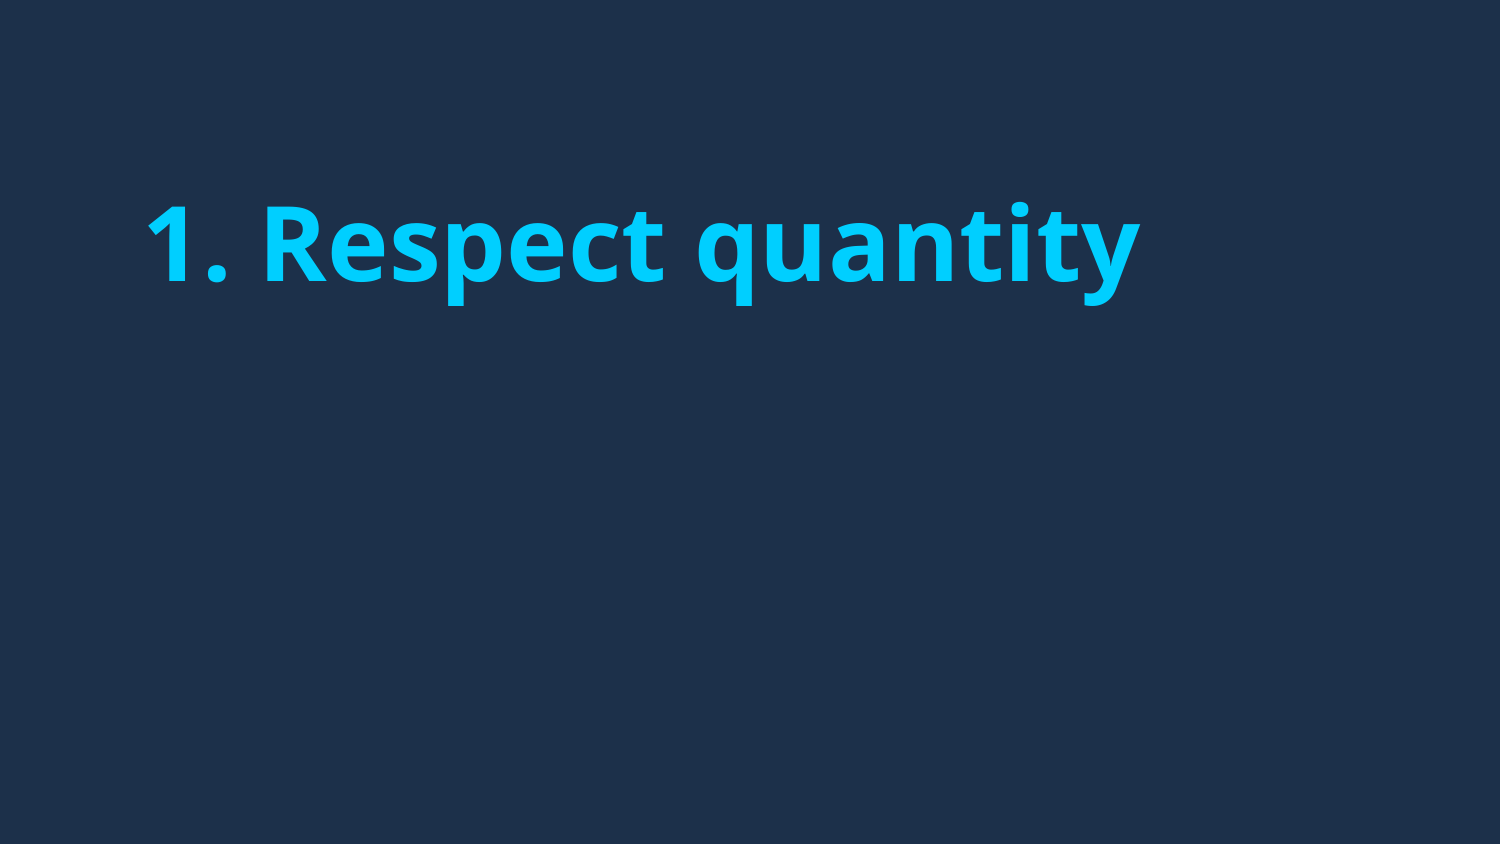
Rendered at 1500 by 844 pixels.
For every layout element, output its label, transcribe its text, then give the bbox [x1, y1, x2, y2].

text_box 1. Respect quantity [142, 116, 1246, 366]
